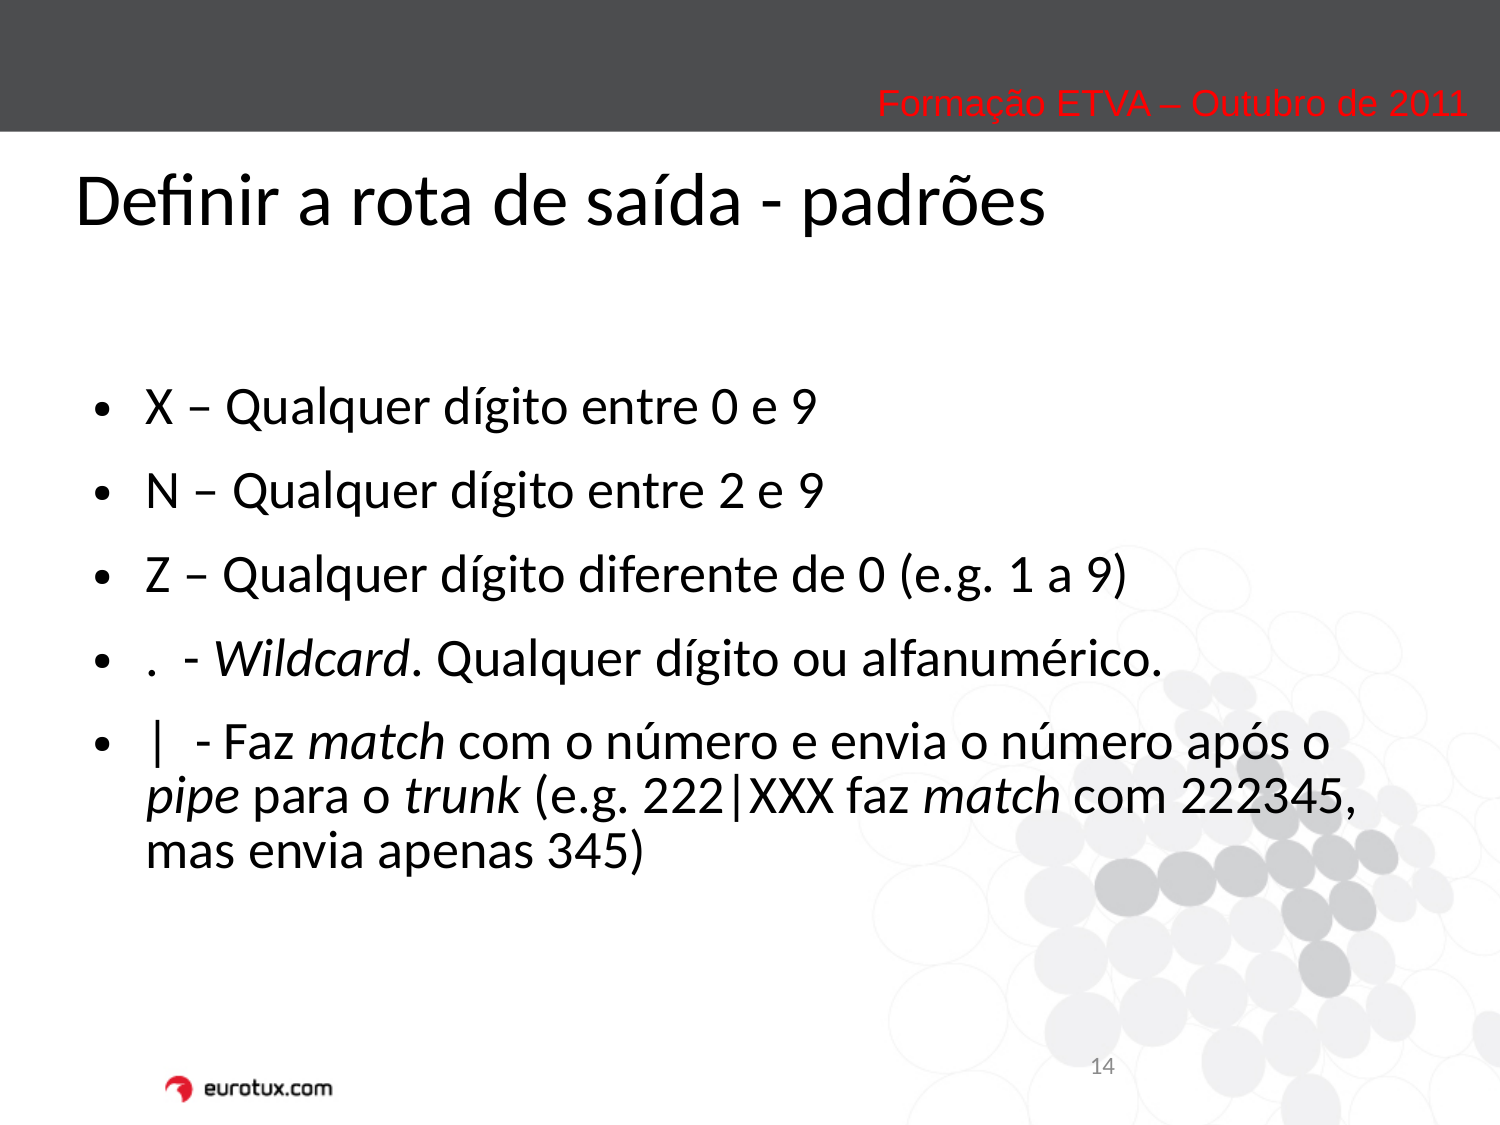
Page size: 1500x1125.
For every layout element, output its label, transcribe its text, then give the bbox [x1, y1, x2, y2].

list X – Qualquer dígito entre 0 e 9 N – Qualquer dígito entre 2 e 9 Z – Qualquer dígito diferente de 0 (e.g. 1 a 9) . - Wildcard. Qualquer dígito ou alfanumérico. | - Faz match com o número e envia o número após o pipe para o trunk (e.g. 222|XXX faz match com 222345, mas envia apenas 345) [75, 299, 1425, 1043]
picture [0, 0, 1500, 1125]
title Definir a rota de saída - padrões [75, 112, 1425, 299]
